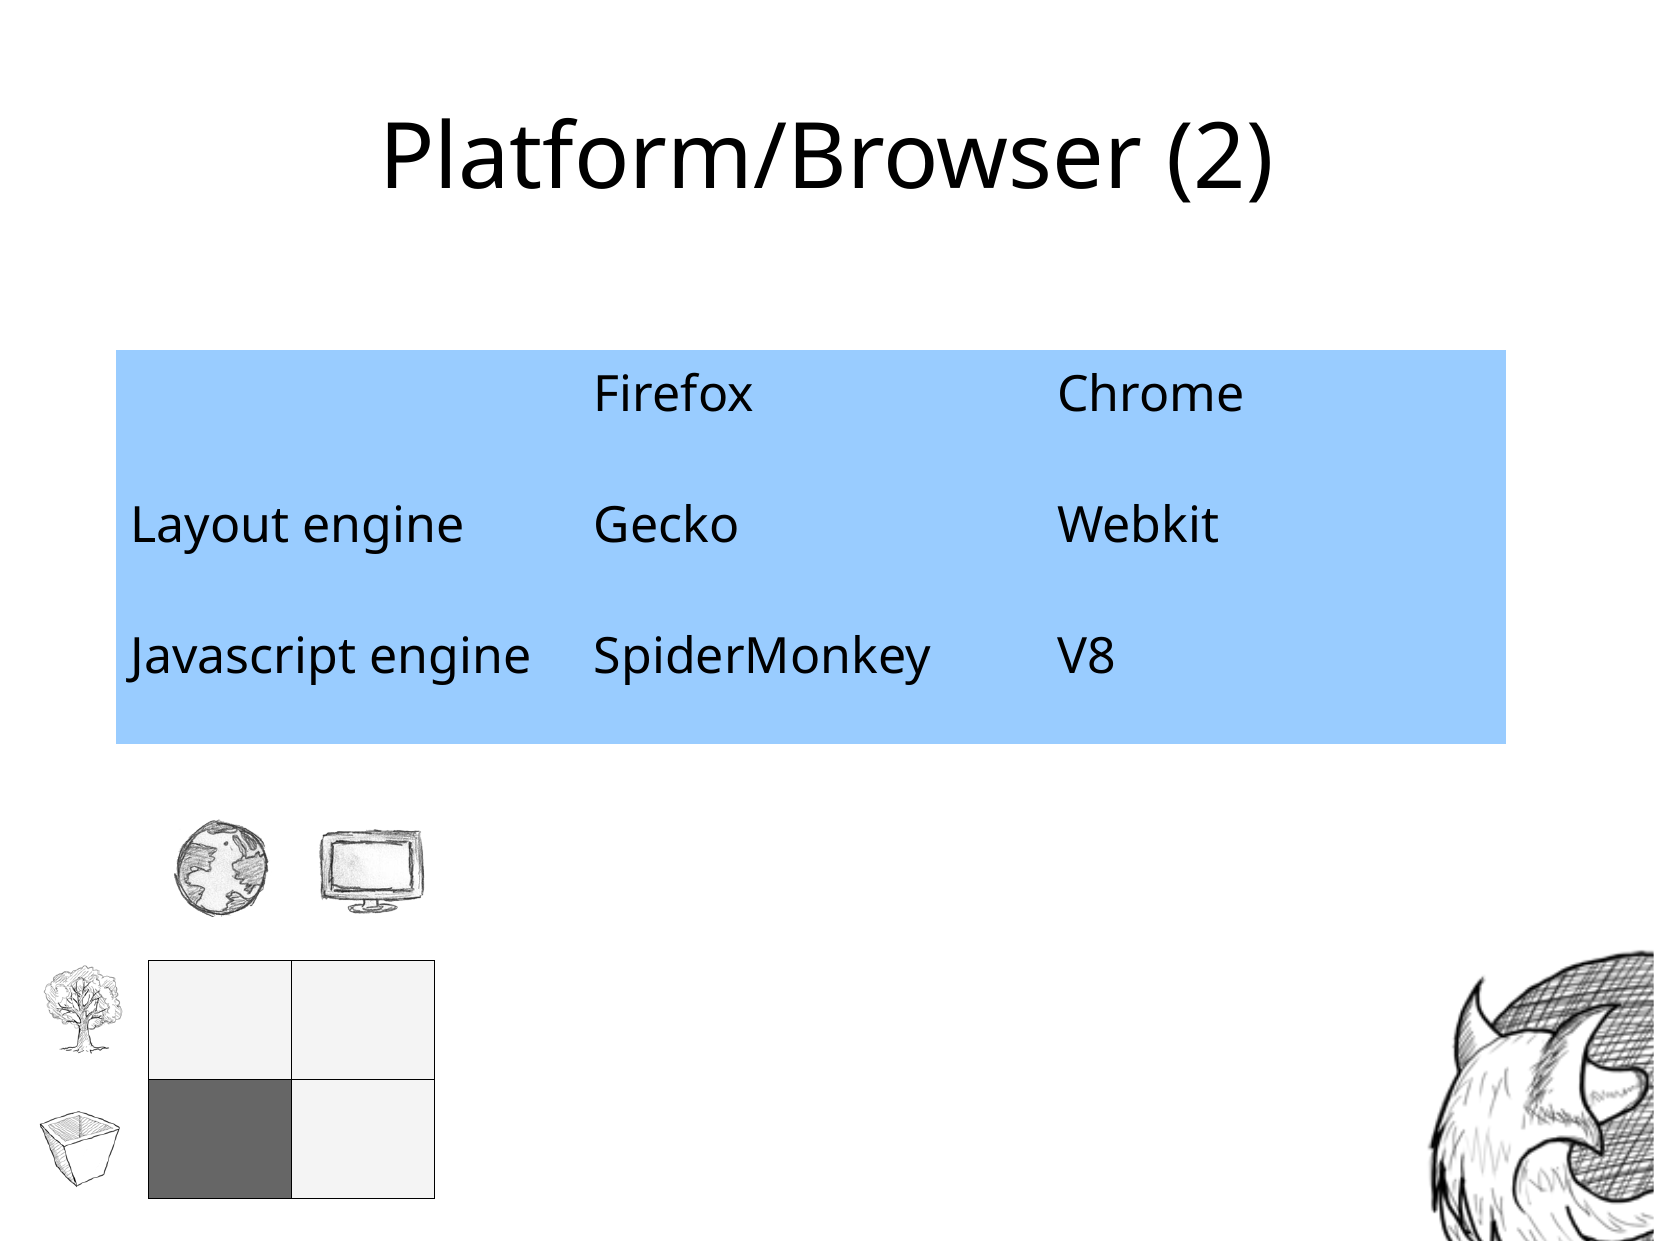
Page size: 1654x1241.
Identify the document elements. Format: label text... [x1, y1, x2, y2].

table_cell Webkit [1042, 482, 1506, 613]
picture [29, 960, 137, 1068]
table_cell Javascript engine [116, 613, 579, 744]
table_header [116, 350, 579, 482]
text_box [148, 960, 435, 1199]
picture [1386, 915, 1654, 1241]
table_cell Gecko [579, 482, 1042, 613]
title Platform/Browser (2) [82, 49, 1571, 257]
picture [317, 814, 425, 923]
table_cell SpiderMonkey [579, 613, 1042, 744]
table_header Chrome [1042, 350, 1506, 482]
picture [172, 817, 272, 917]
picture [28, 1091, 136, 1199]
table_cell Layout engine [116, 482, 579, 613]
table_header Firefox [579, 350, 1042, 482]
table_cell V8 [1042, 613, 1506, 744]
